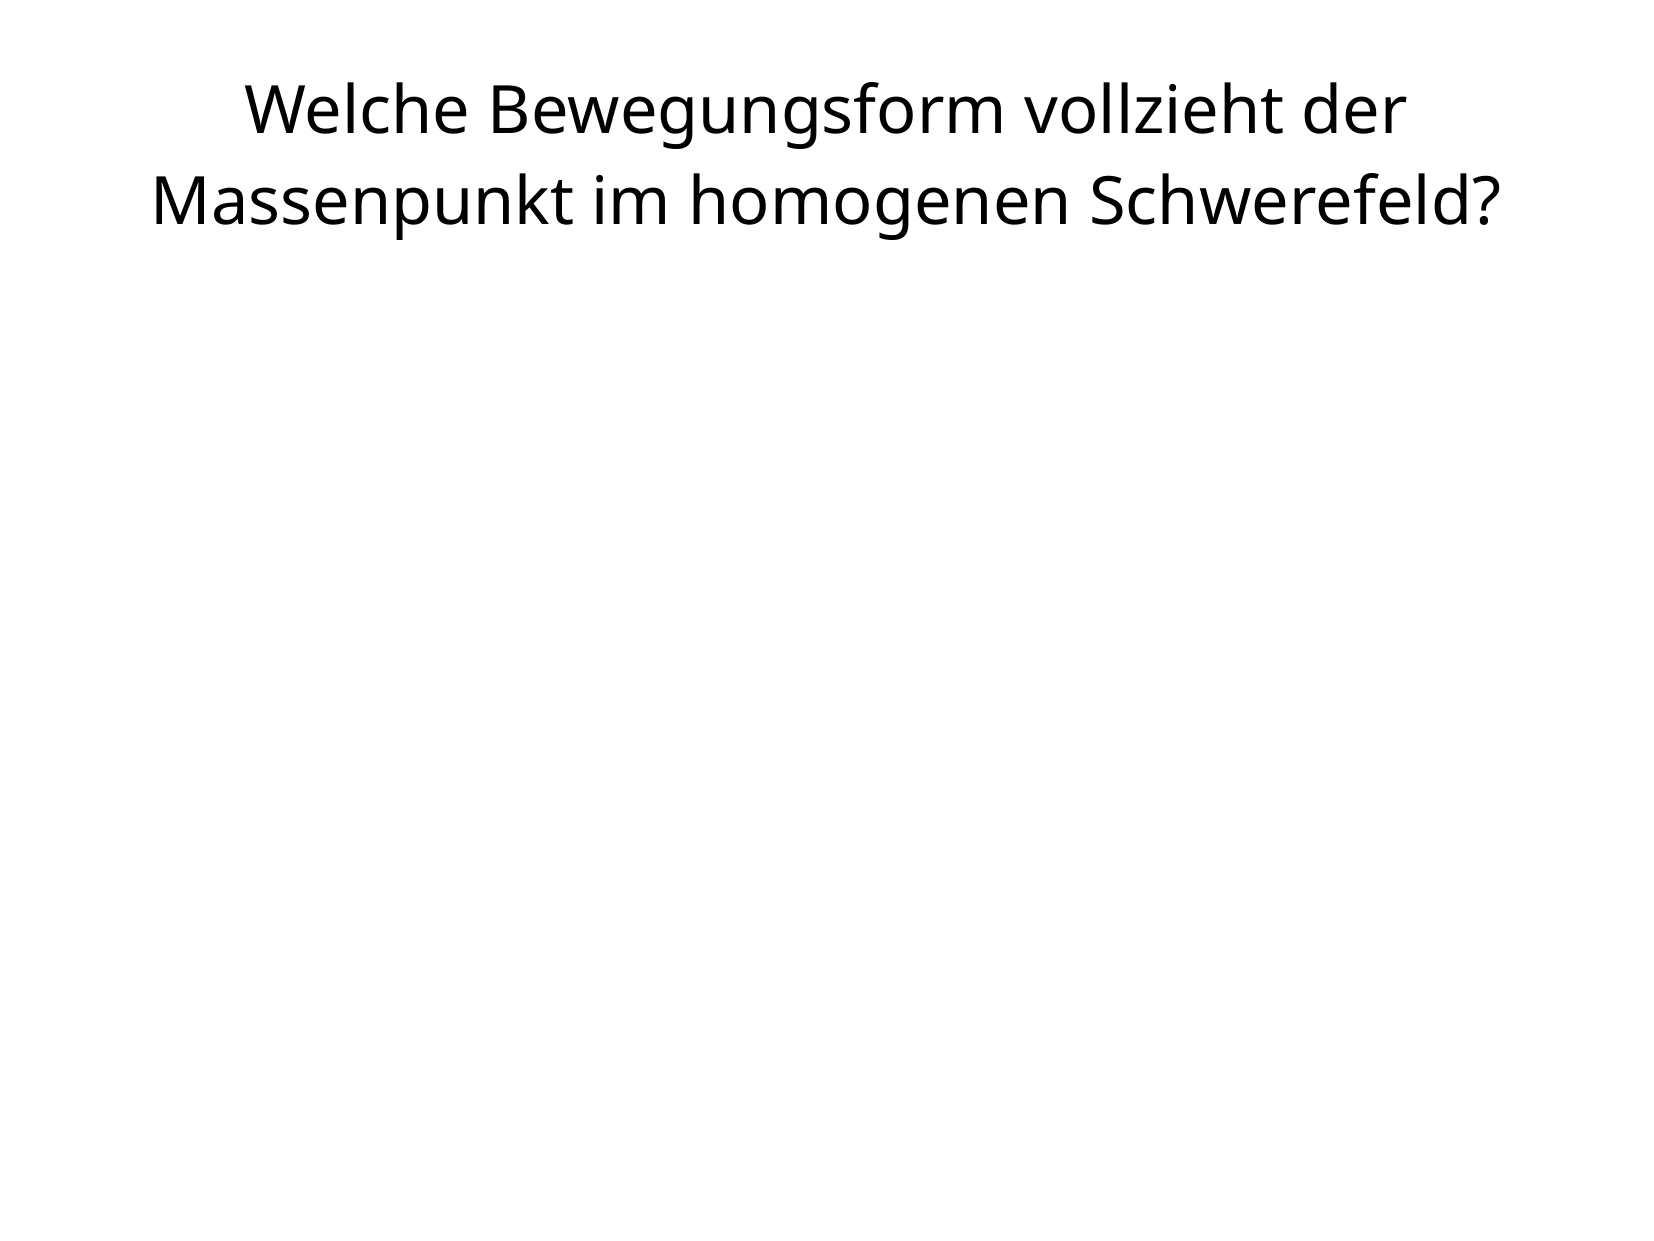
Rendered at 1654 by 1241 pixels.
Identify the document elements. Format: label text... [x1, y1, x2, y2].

title Welche Bewegungsform vollzieht der Massenpunkt im homogenen Schwerefeld? [82, 49, 1571, 257]
